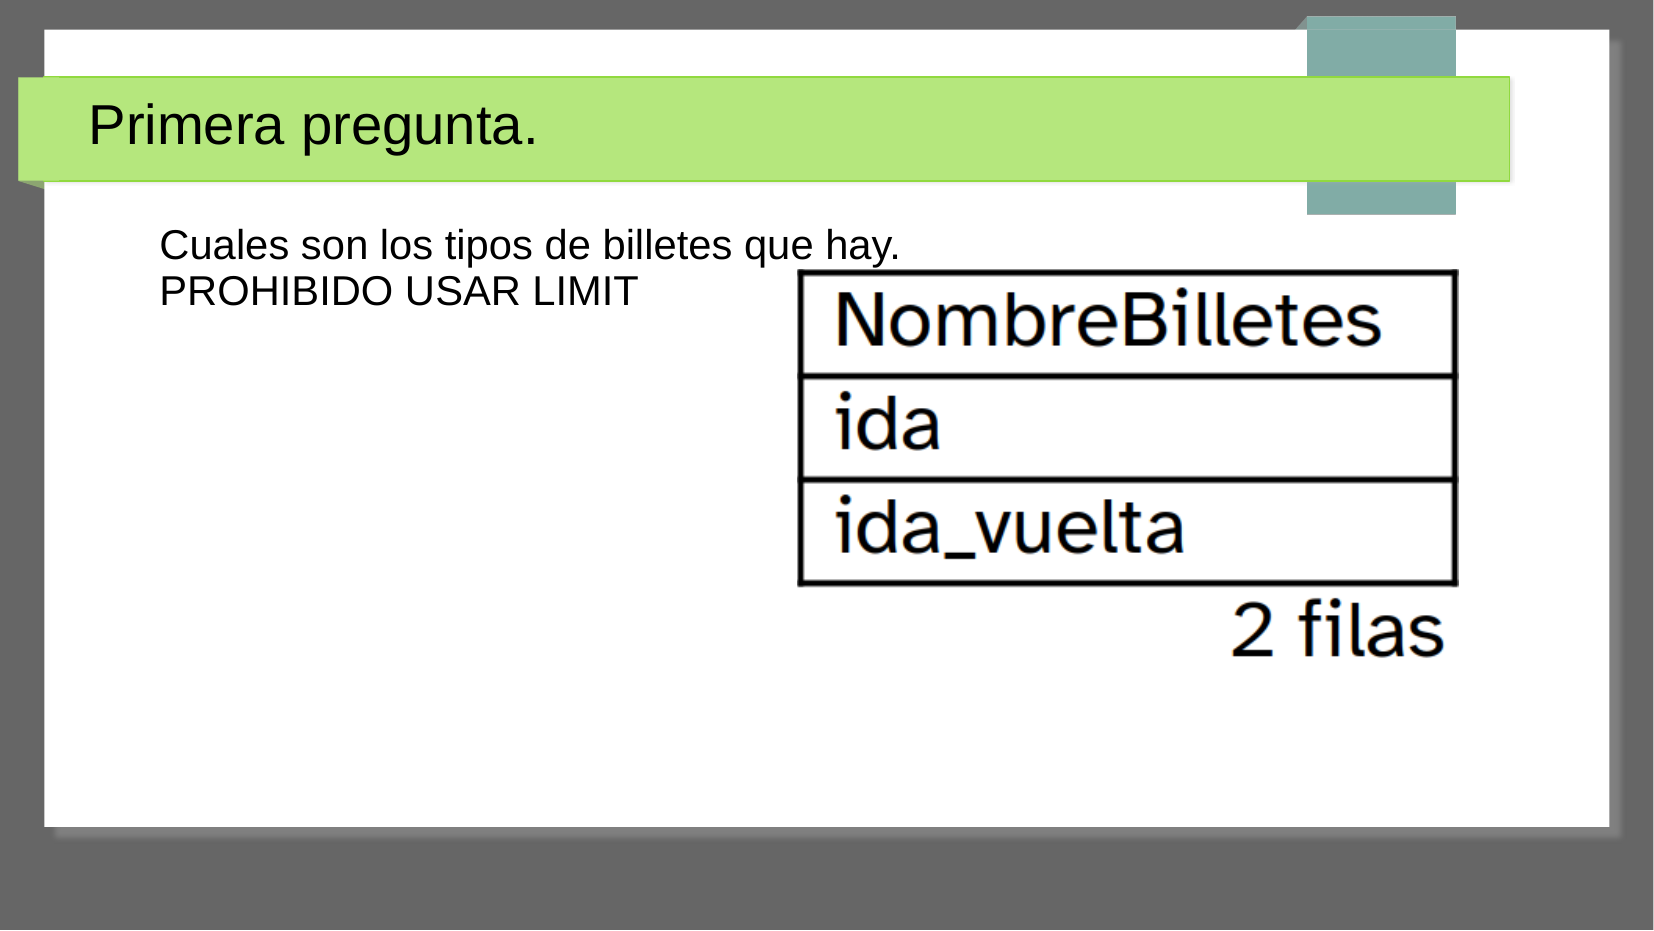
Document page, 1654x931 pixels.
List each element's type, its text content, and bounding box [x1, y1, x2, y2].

title Primera pregunta. [88, 73, 1506, 178]
picture [797, 269, 1459, 680]
list Cuales son los tipos de billetes que hay. PROHIBIDO USAR LIMIT [88, 221, 945, 813]
